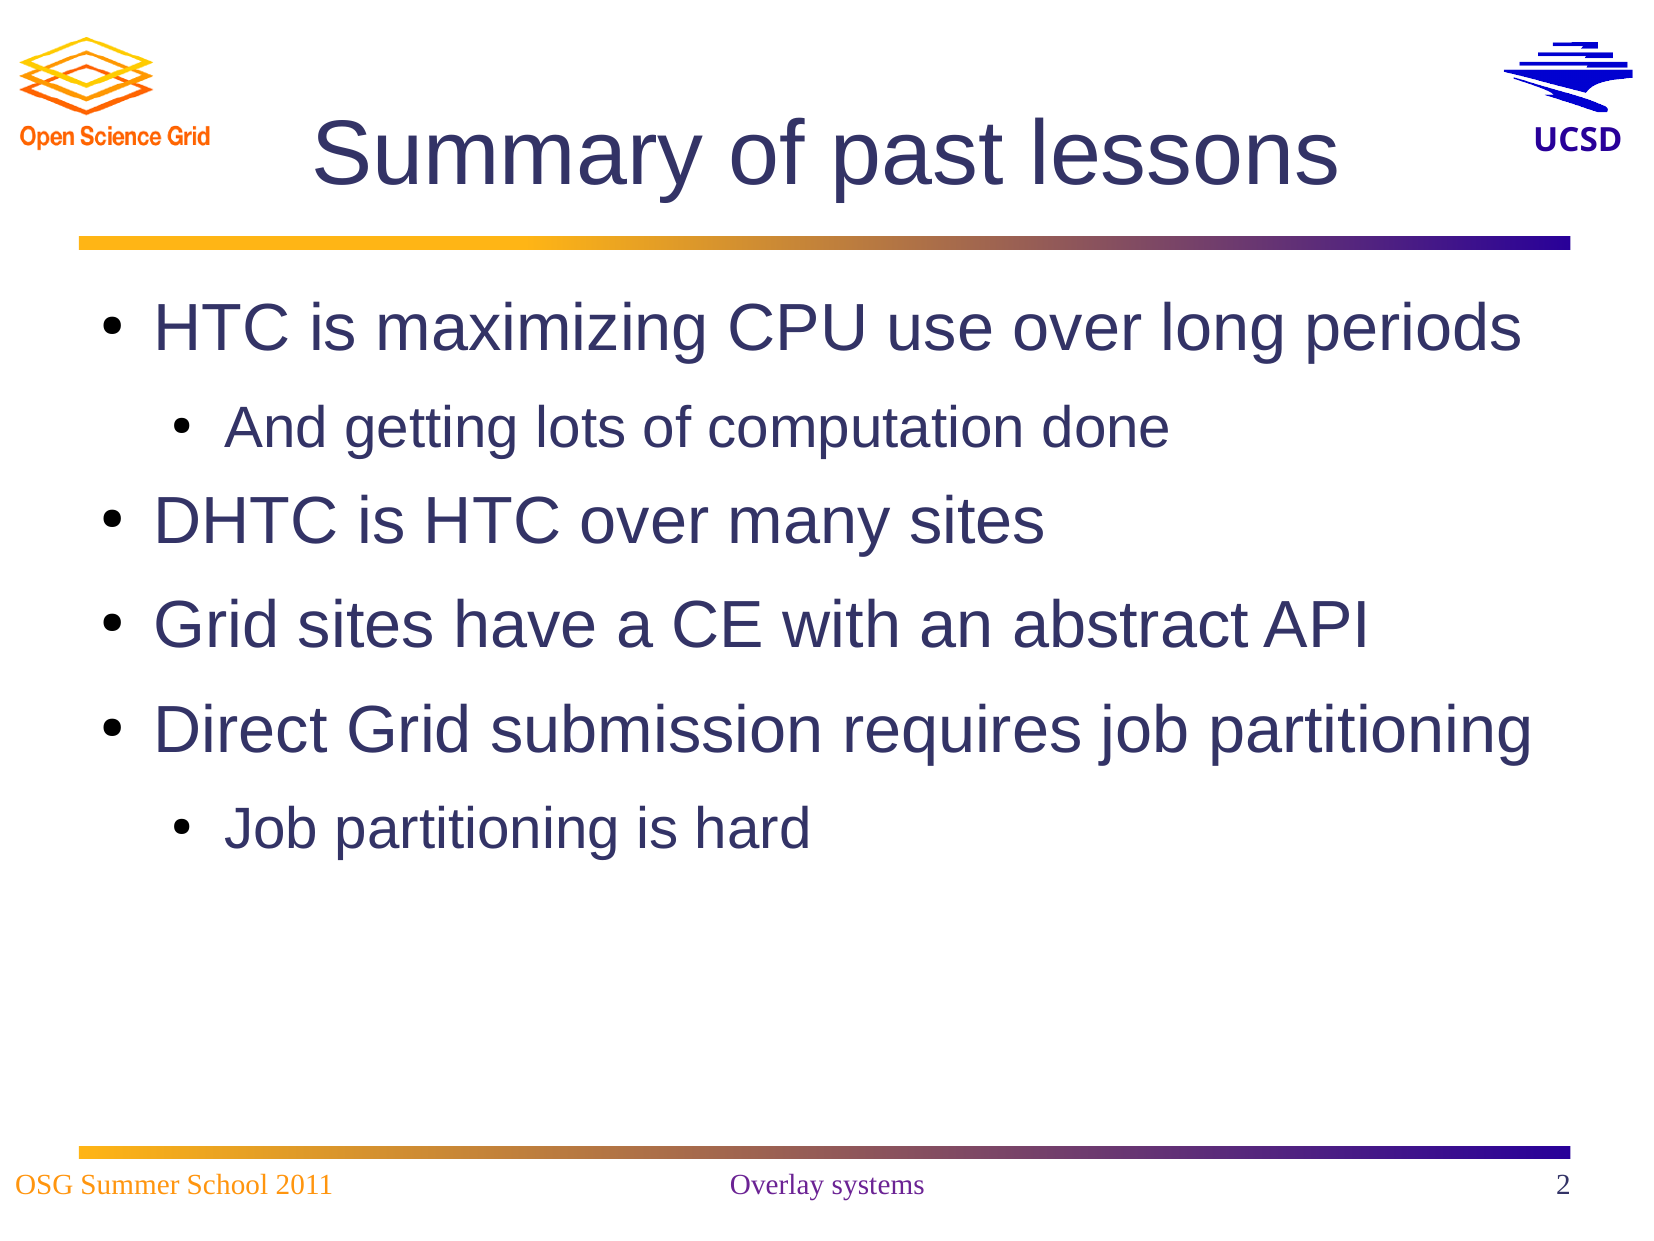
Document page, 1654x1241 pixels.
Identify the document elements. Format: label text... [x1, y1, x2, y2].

picture [0, 14, 229, 167]
list HTC is maximizing CPU use over long periods And getting lots of computation done DHTC is HTC over many sites Grid sites have a CE with an abstract API Direct Grid submission requires job partitioning Job partitioning is hard [82, 290, 1571, 1109]
title Summary of past lessons [82, 49, 1571, 257]
picture [1495, 42, 1637, 118]
